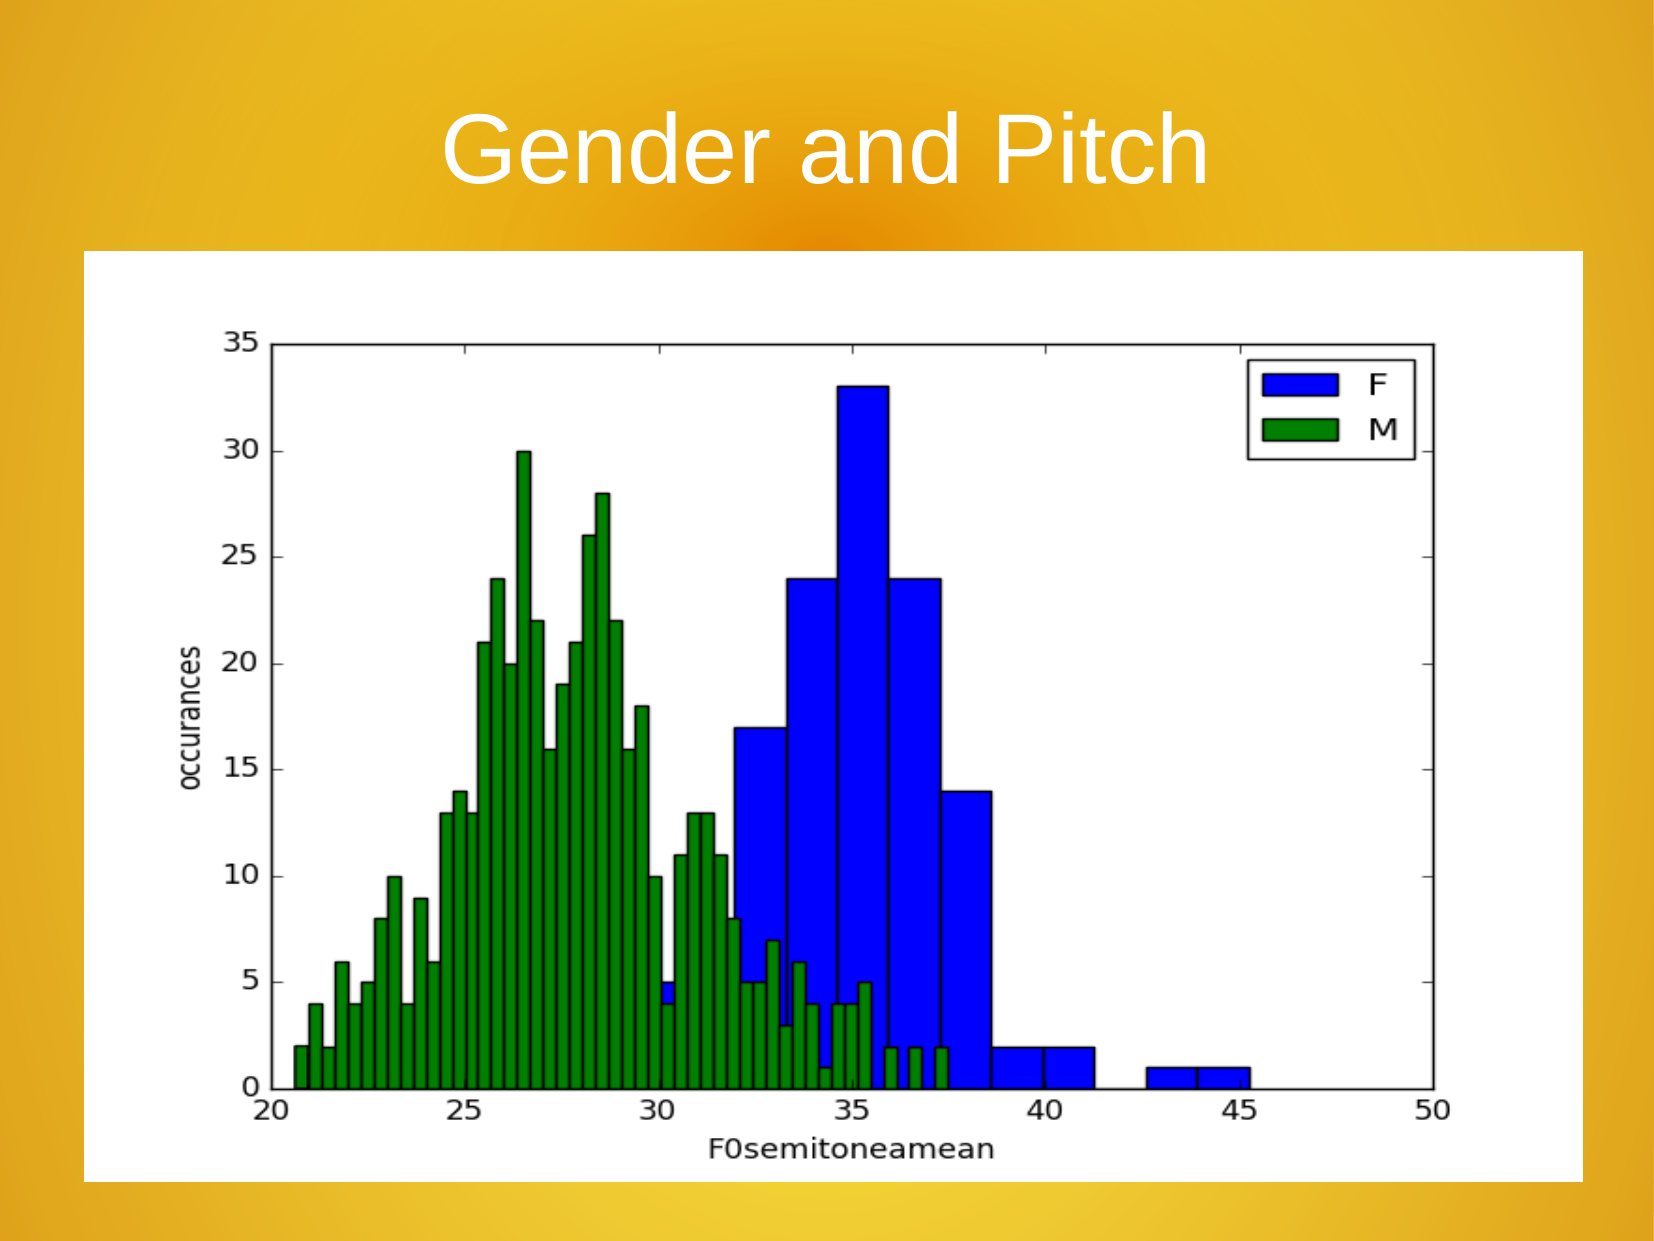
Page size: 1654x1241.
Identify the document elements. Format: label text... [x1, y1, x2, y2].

title Gender and Pitch [82, 47, 1571, 252]
picture [84, 251, 1583, 1182]
